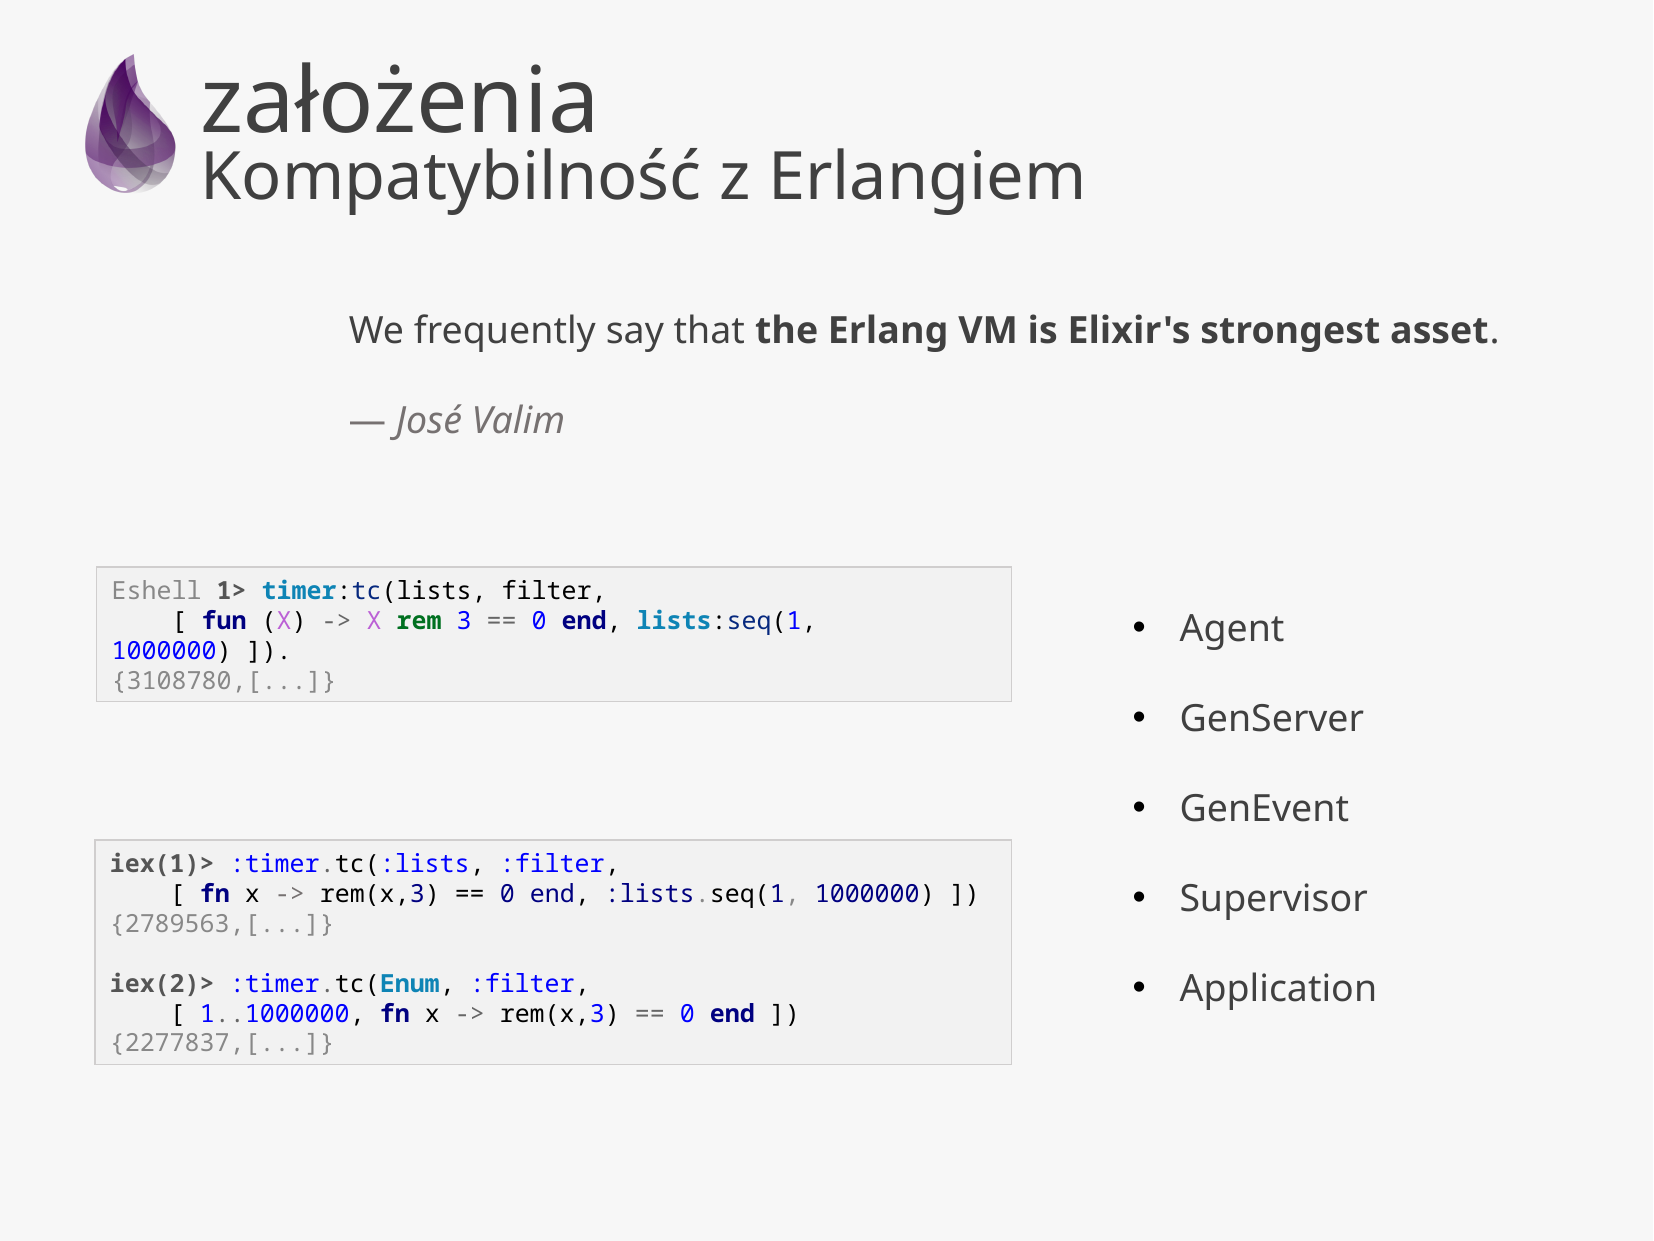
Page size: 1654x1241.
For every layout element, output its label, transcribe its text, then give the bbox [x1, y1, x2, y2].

subtitle Kompatybilność z Erlangiem [200, 123, 1611, 223]
text_box Eshell 1> timer:tc(lists, filter, [ fun (X) -> X rem 3 == 0 end, lists:seq(1, 1000000) ]). {3108780,[...]} [97, 567, 1012, 702]
title założenia [200, 39, 1546, 123]
text_box iex(1)> :timer.tc(:lists, :filter, [ fn x -> rem(x,3) == 0 end, :lists.seq(1, 1000000) ]) {2789563,[...]} iex(2)> :timer.tc(Enum, :filter, [ 1..1000000, fn x -> rem(x,3) == 0 end ]) {2277837,[...]} [95, 840, 1012, 1064]
picture [60, 54, 201, 196]
text_box We frequently say that the Erlang VM is Elixir's strongest asset. — José Valim [348, 243, 1546, 505]
text_box Agent GenServer GenEvent Supervisor Application [1117, 551, 1599, 1022]
